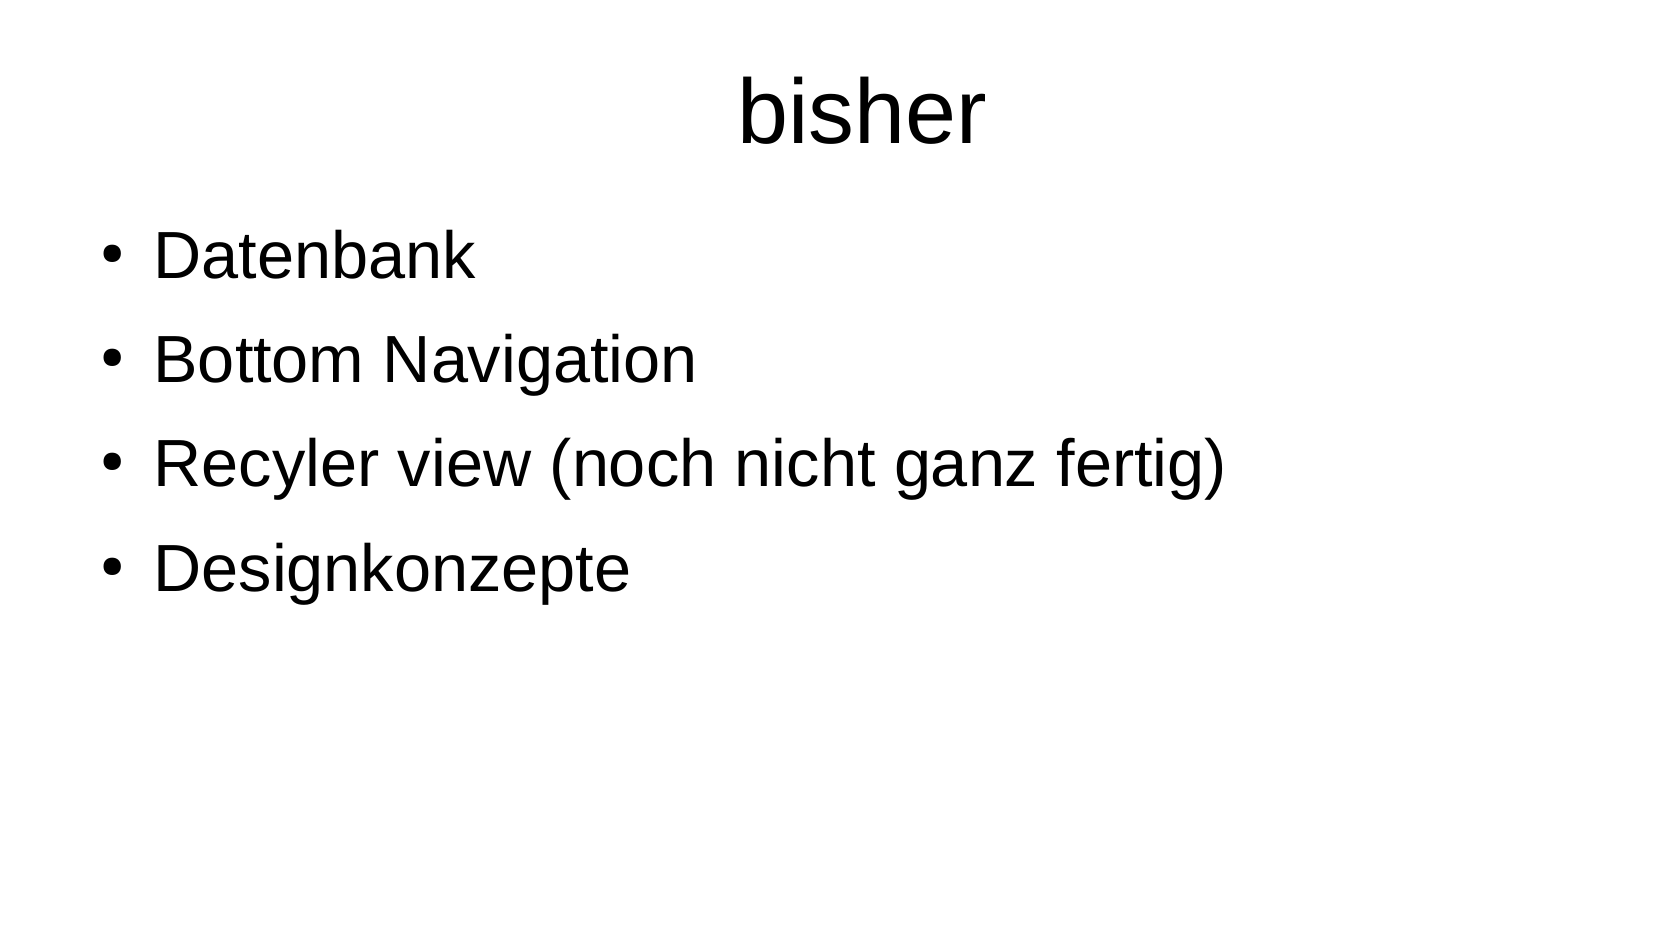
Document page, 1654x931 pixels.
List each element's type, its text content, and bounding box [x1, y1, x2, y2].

title bisher [118, 33, 1607, 189]
list Datenbank Bottom Navigation Recyler view (noch nicht ganz fertig) Designkonzepte [82, 217, 1571, 758]
